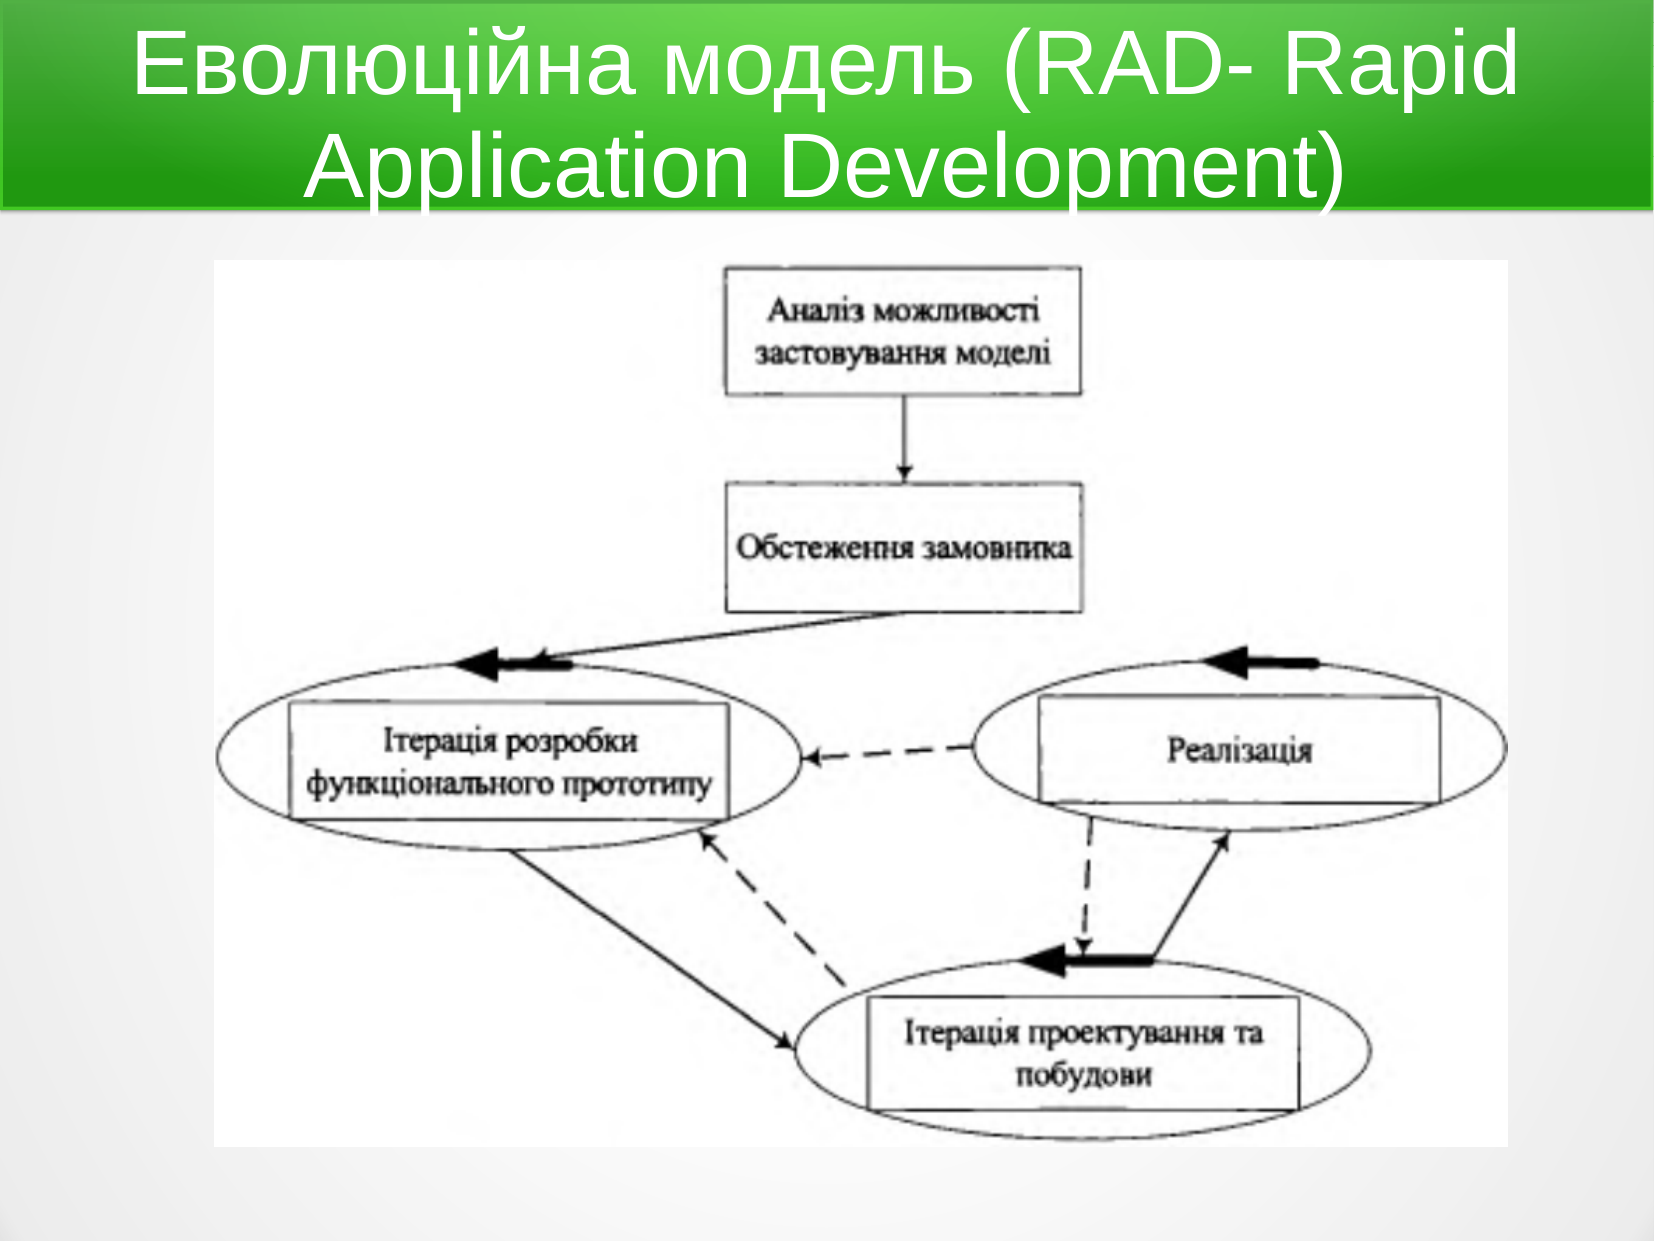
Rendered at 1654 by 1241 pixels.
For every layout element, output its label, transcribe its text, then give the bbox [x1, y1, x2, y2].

title Еволюційна модель (RAD- Rapid Application Development) [82, 11, 1571, 217]
picture [214, 260, 1508, 1147]
